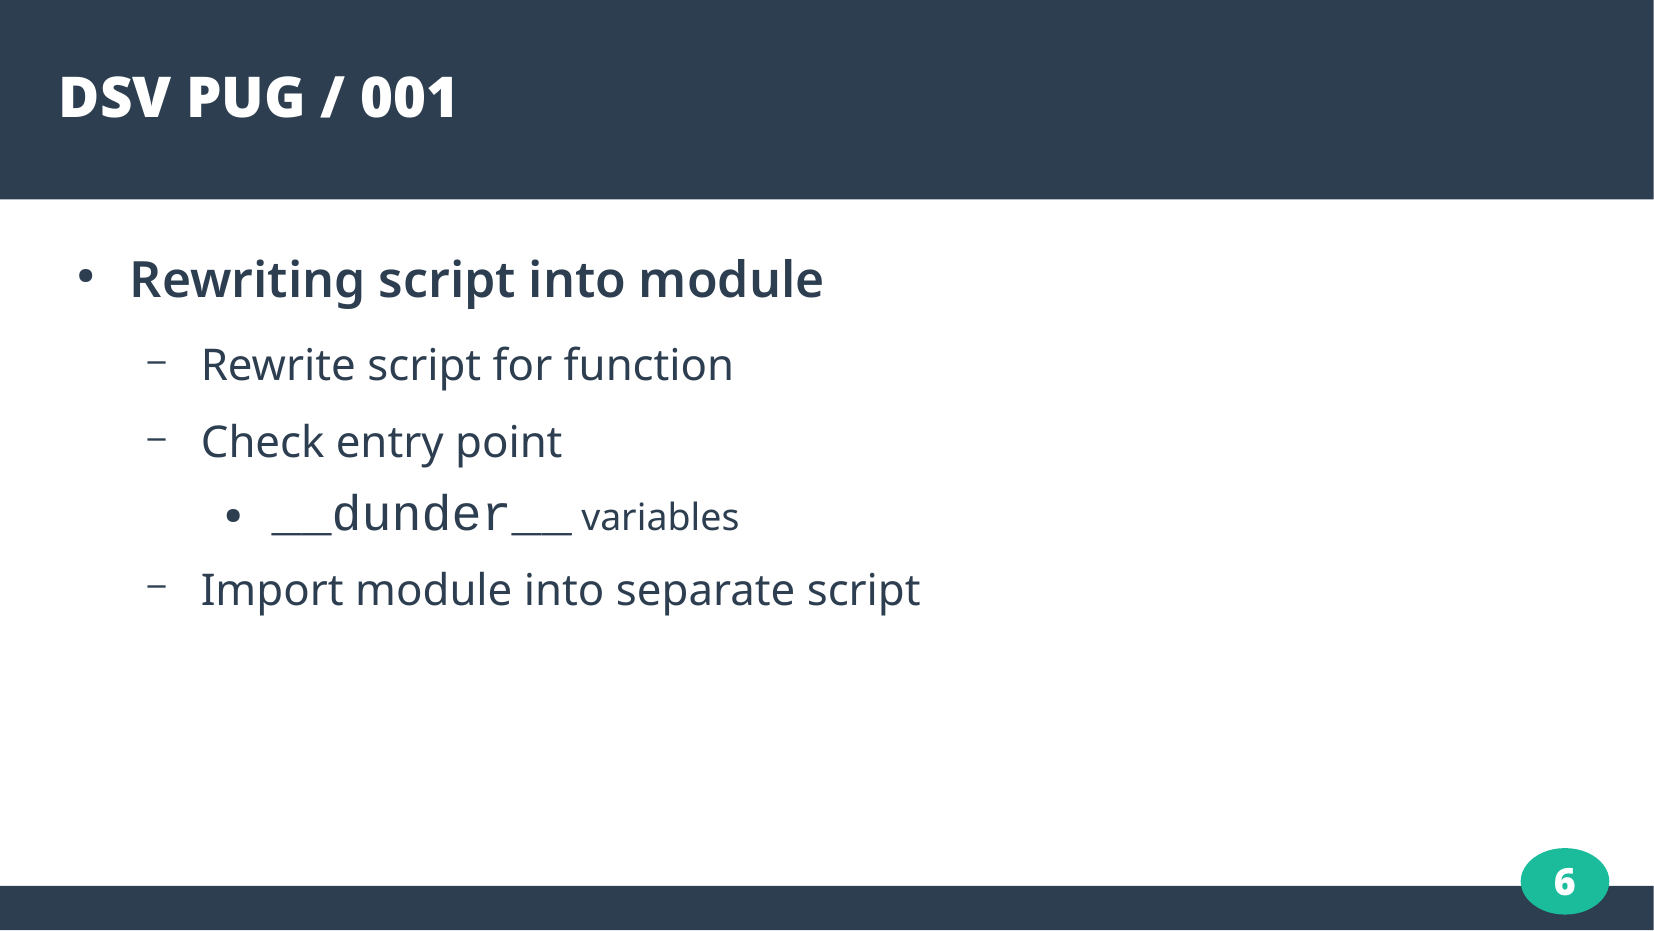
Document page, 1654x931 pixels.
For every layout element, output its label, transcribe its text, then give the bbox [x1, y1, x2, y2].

list Rewriting script into module Rewrite script for function Check entry point __dunder__ variables Import module into separate script [59, 243, 1595, 864]
title DSV PUG / 001 [59, 37, 1595, 155]
